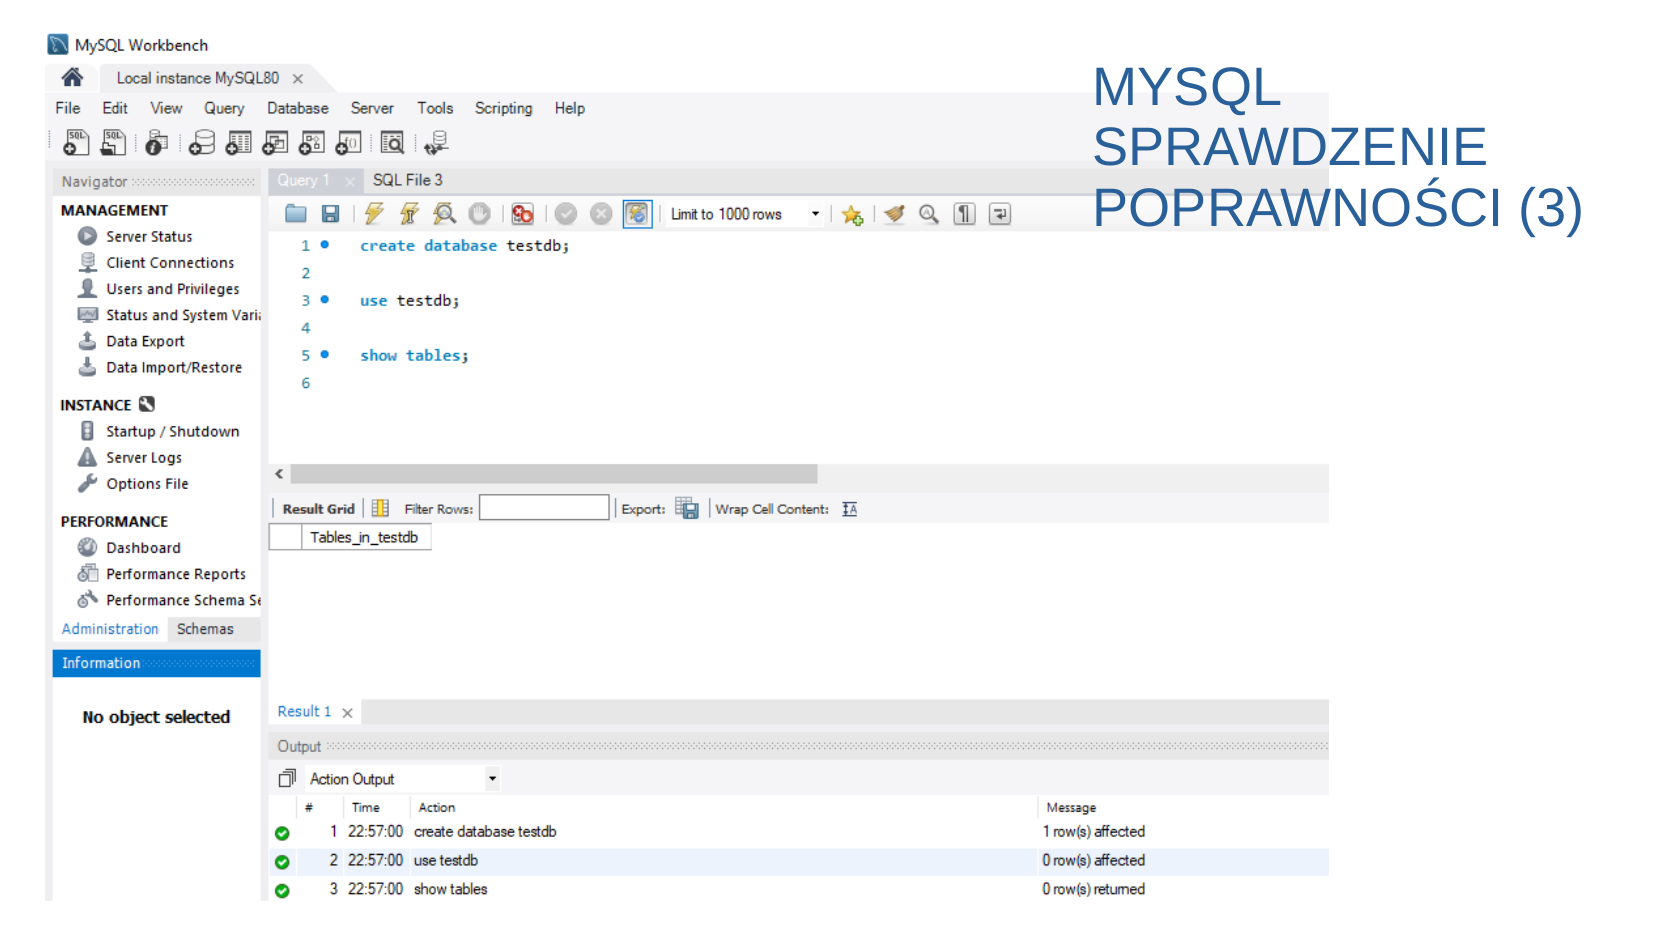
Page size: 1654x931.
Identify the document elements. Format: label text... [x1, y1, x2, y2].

picture [45, 30, 1329, 901]
title MYSQL SPRAWDZENIE POPRAWNOŚCI (3) [1092, 29, 1654, 265]
